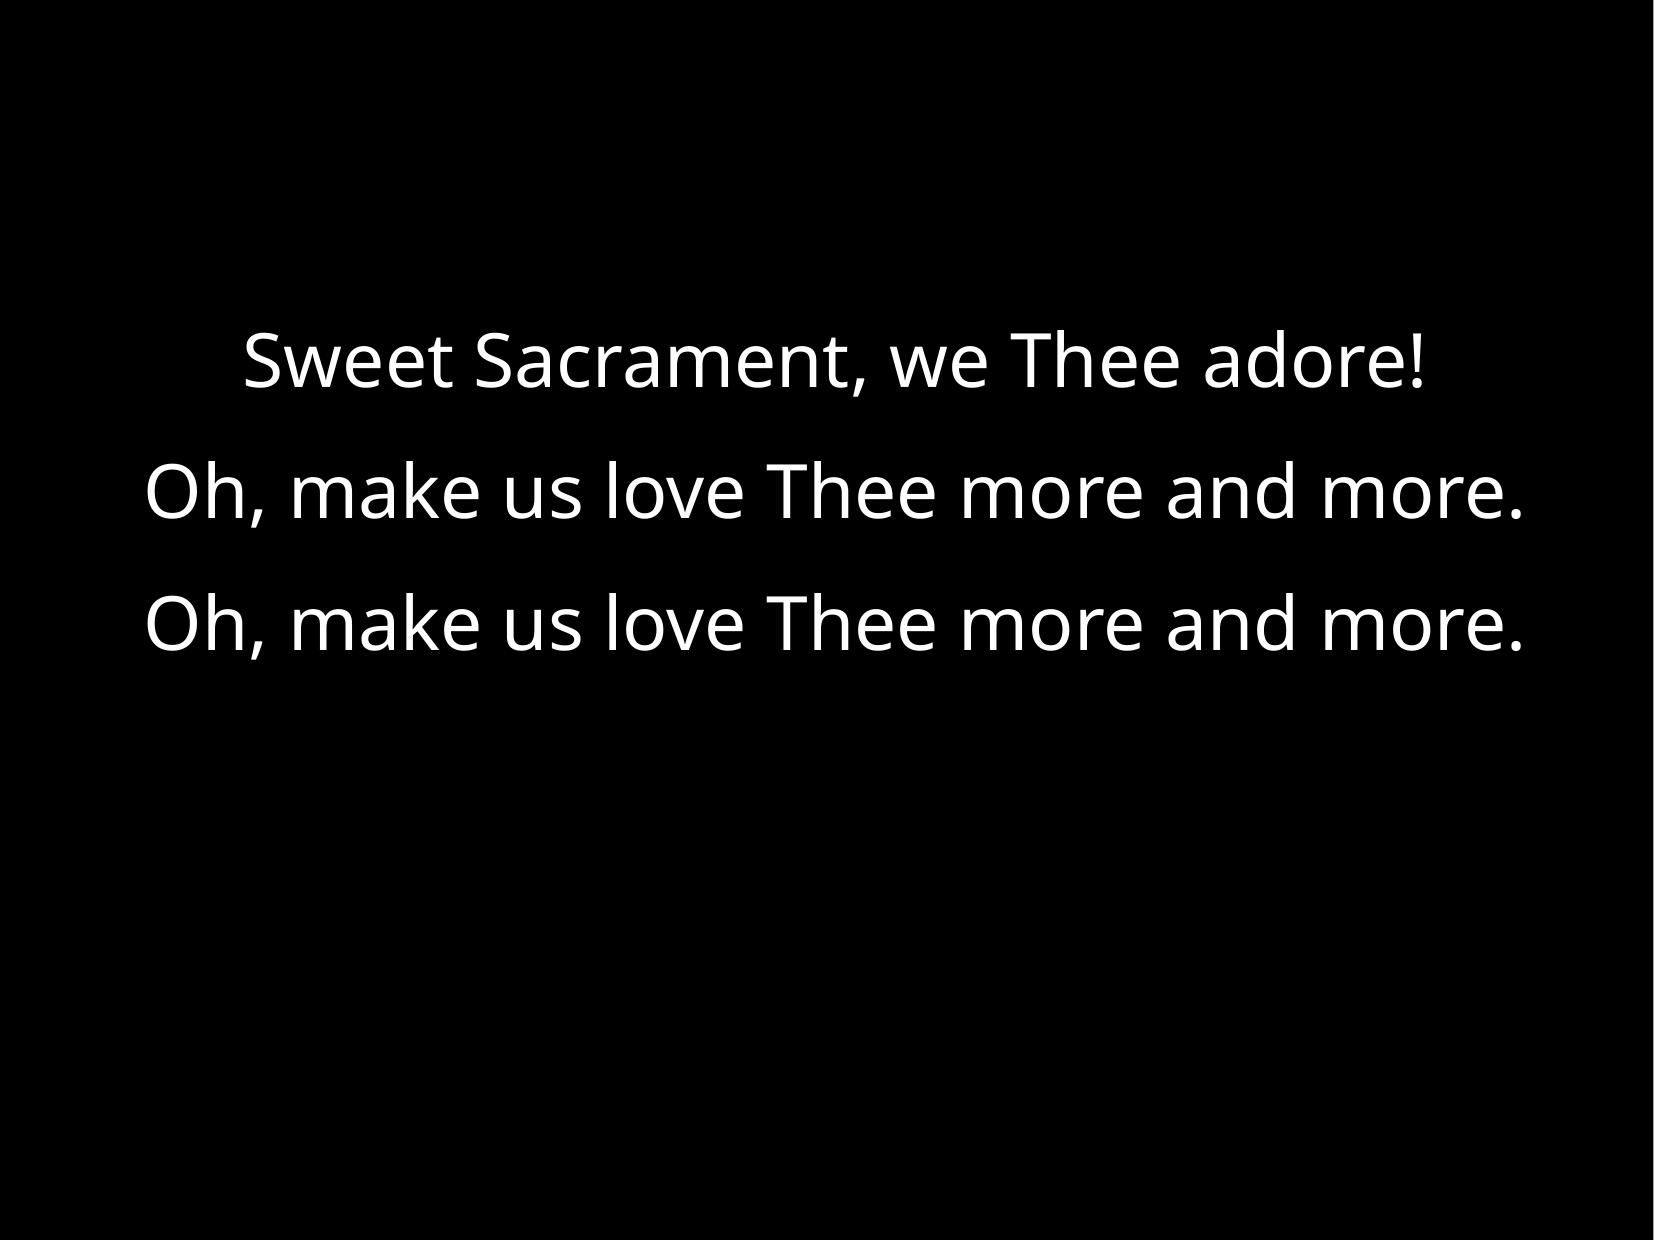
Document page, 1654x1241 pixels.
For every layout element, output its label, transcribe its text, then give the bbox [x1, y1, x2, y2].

list Sweet Sacrament, we Thee adore! Oh, make us love Thee more and more. Oh, make us love Thee more and more. [0, 307, 1654, 1229]
